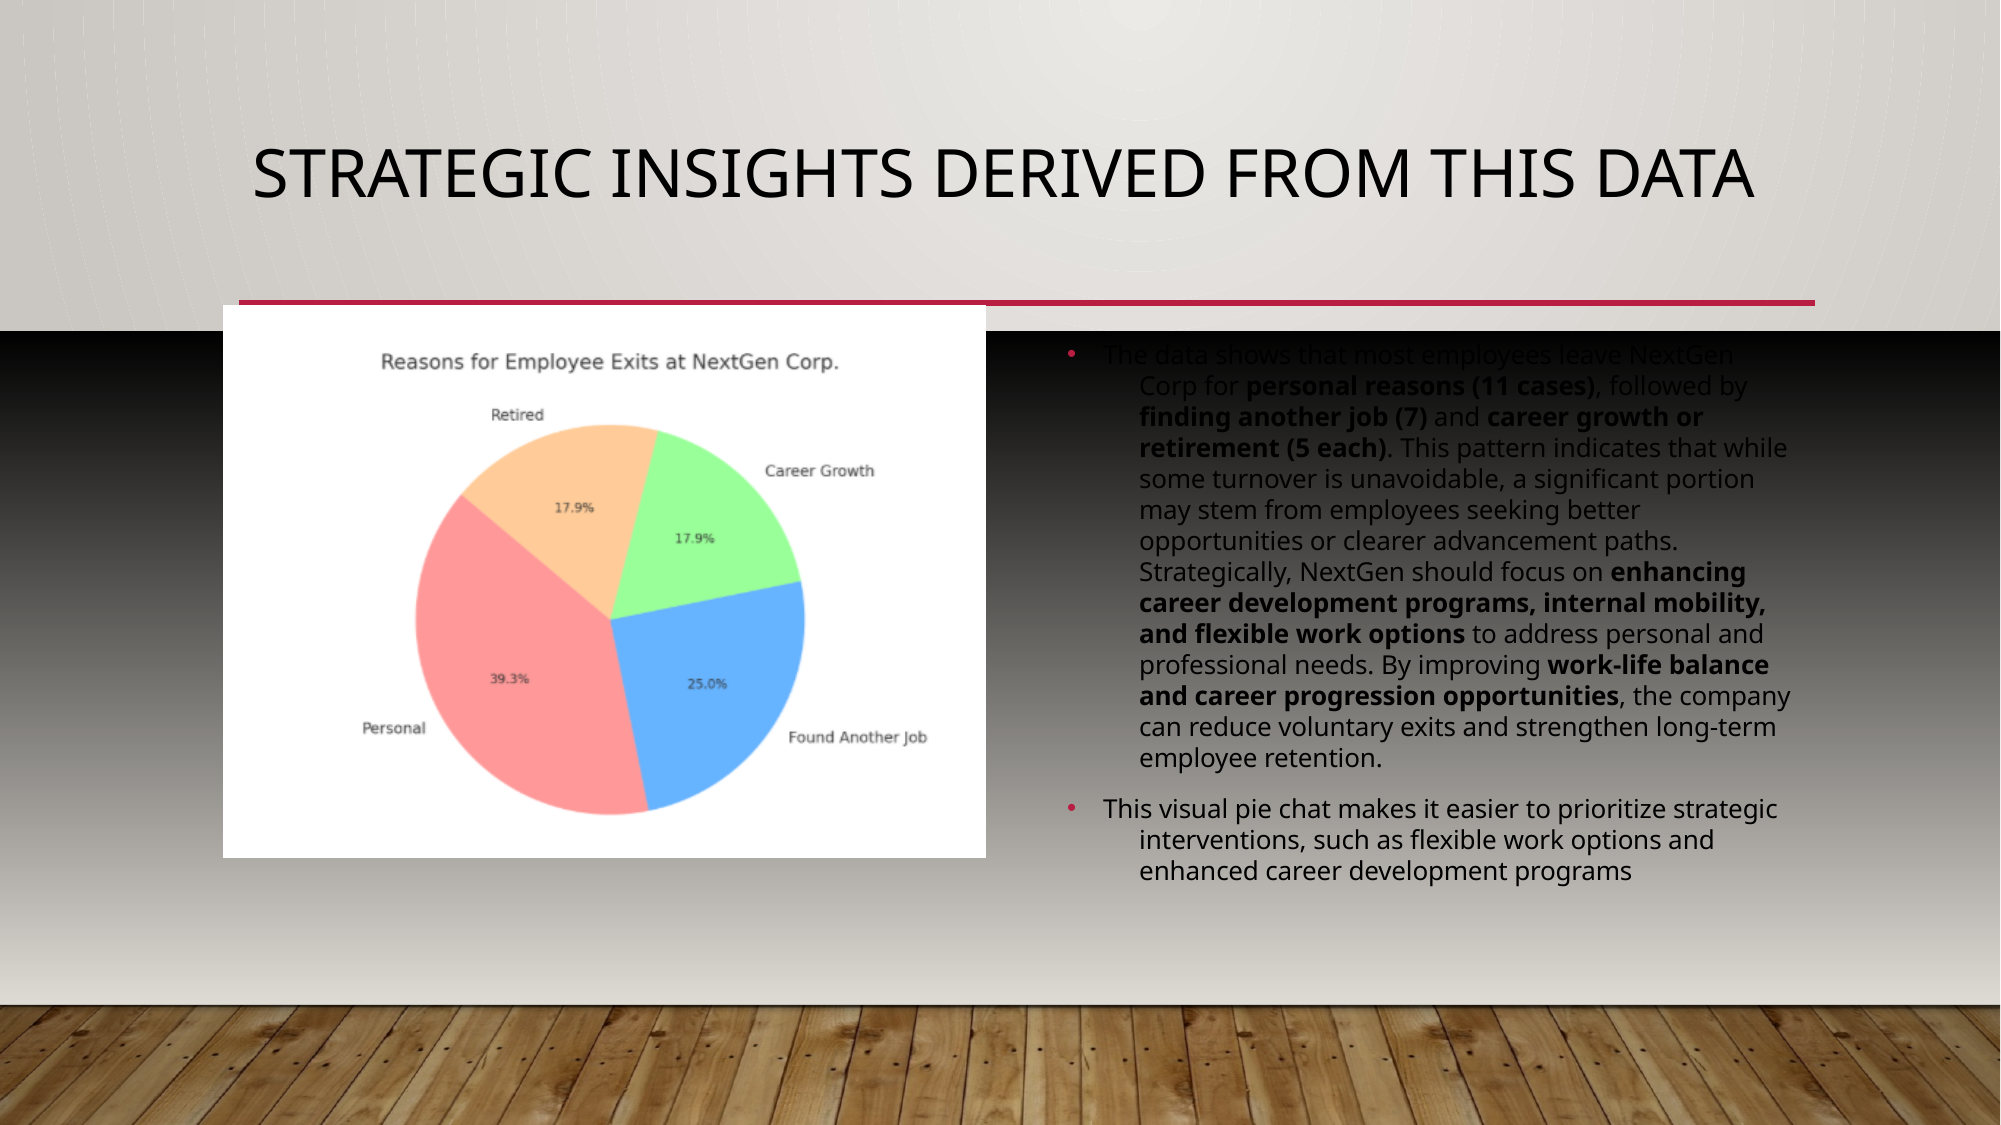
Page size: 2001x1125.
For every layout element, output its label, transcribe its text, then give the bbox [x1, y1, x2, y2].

title Strategic insights derived from tHIS data [237, 132, 1814, 306]
picture [223, 305, 986, 858]
list The data shows that most employees leave NextGen Corp for personal reasons (11 cases), followed by finding another job (7) and career growth or retirement (5 each). This pattern indicates that while some turnover is unavoidable, a significant portion may stem from employees seeking better opportunities or clearer advancement paths. Strategically, NextGen should focus on enhancing career development programs, internal mobility, and flexible work options to address personal and professional needs. By improving work-life balance and career progression opportunities, the company can reduce voluntary exits and strengthen long-term employee retention. This visual pie chat makes it easier to prioritize strategic interventions, such as flexible work options and enhanced career development programs [1052, 330, 1815, 896]
